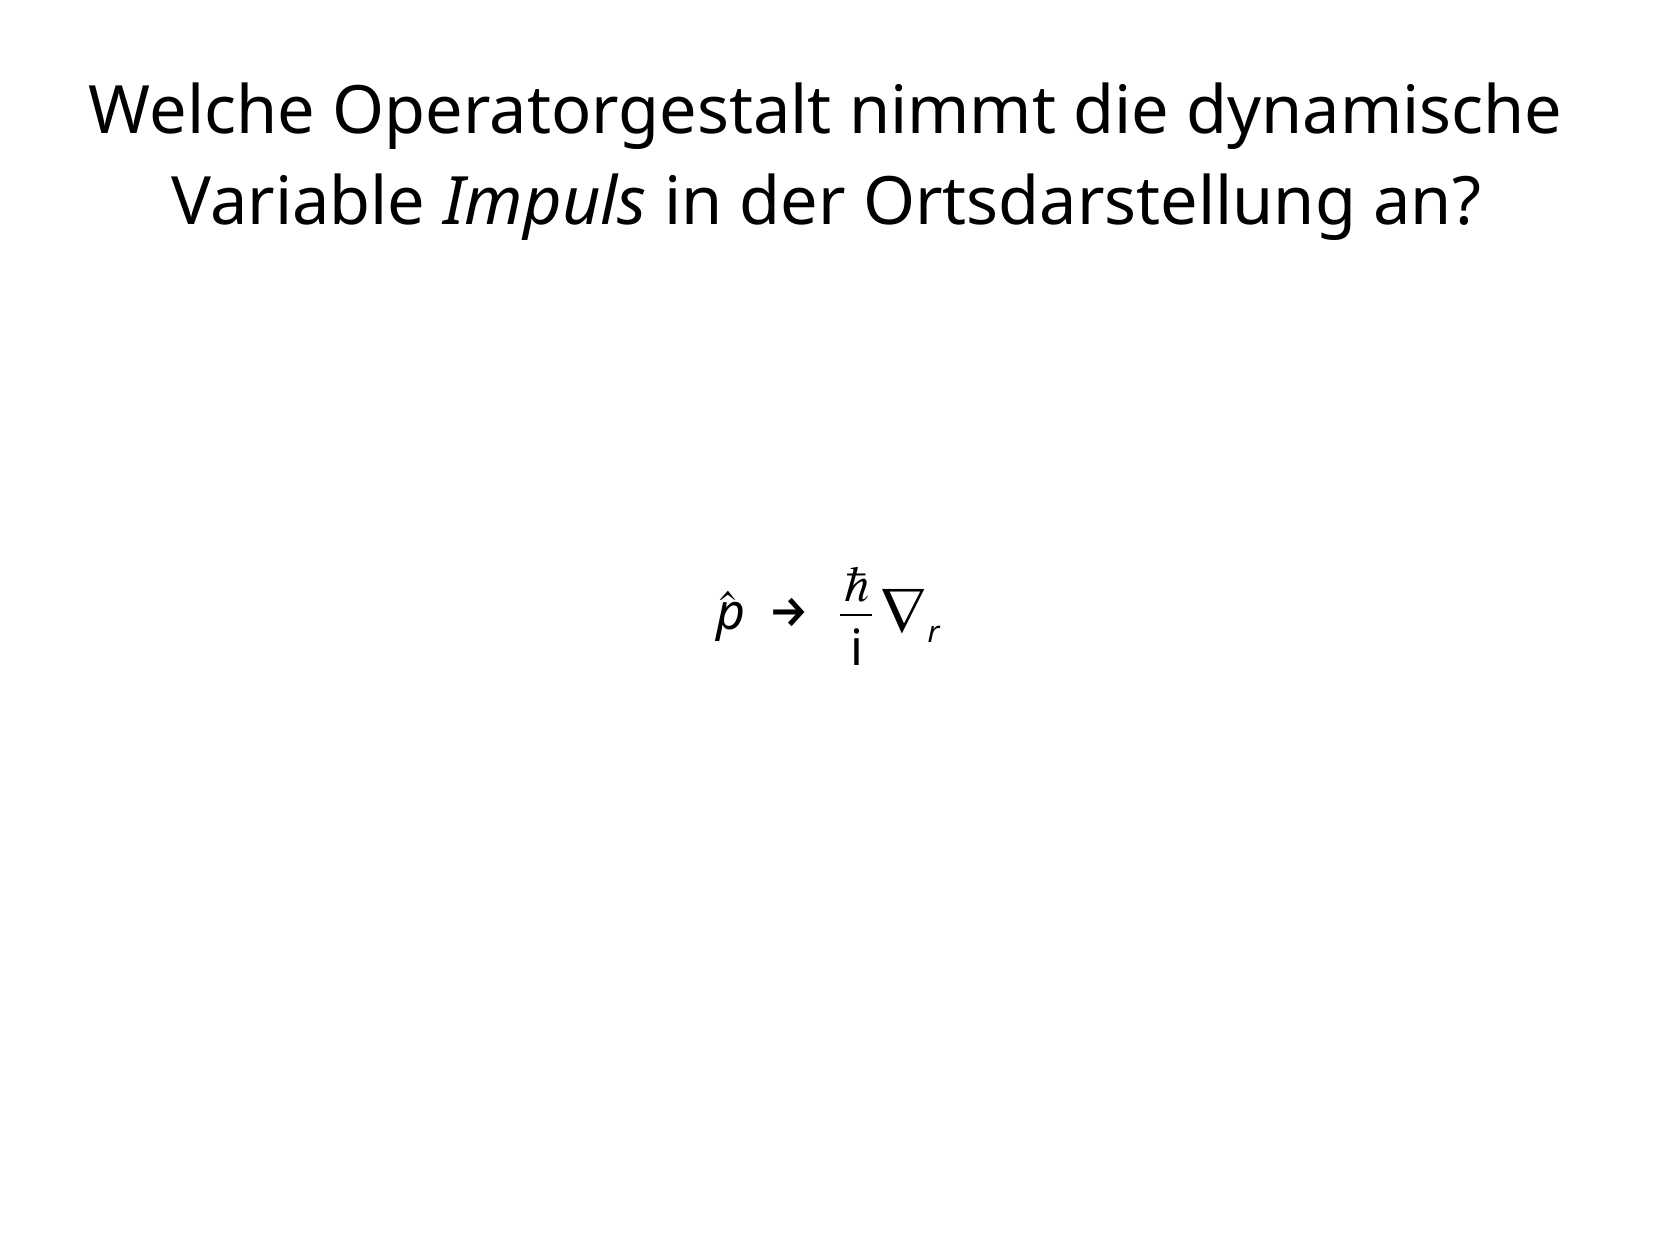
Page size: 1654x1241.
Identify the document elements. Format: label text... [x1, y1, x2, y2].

title Welche Operatorgestalt nimmt die dynamische Variable Impuls in der Ortsdarstellung an? [82, 49, 1571, 257]
chart [707, 560, 947, 680]
